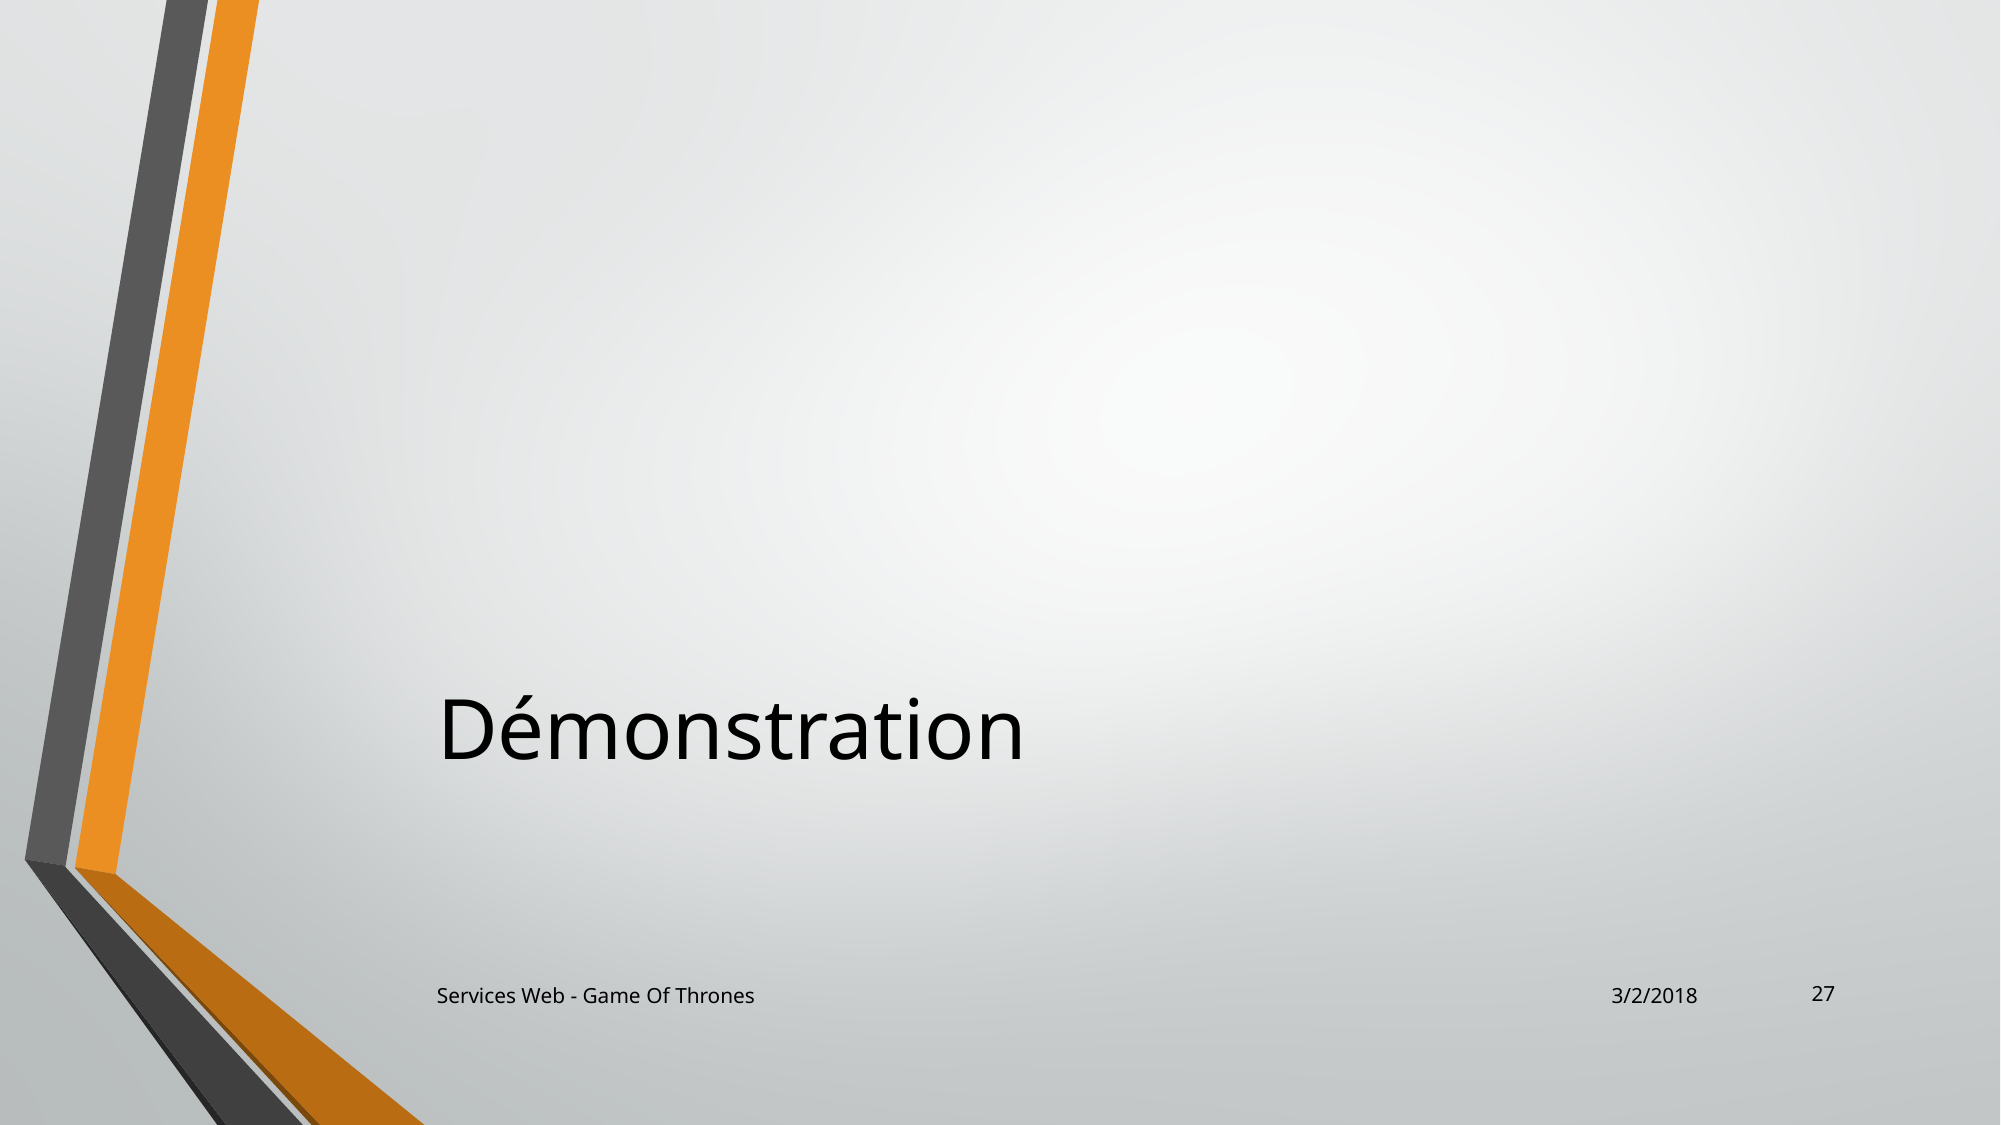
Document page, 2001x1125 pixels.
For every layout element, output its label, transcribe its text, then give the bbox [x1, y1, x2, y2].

text_box ‹#› [1796, 965, 1887, 1025]
title Démonstration [421, 437, 1887, 784]
text_box 3/2/2018 [1596, 965, 1785, 1025]
text_box Services Web - Game Of Thrones [421, 965, 1585, 1025]
